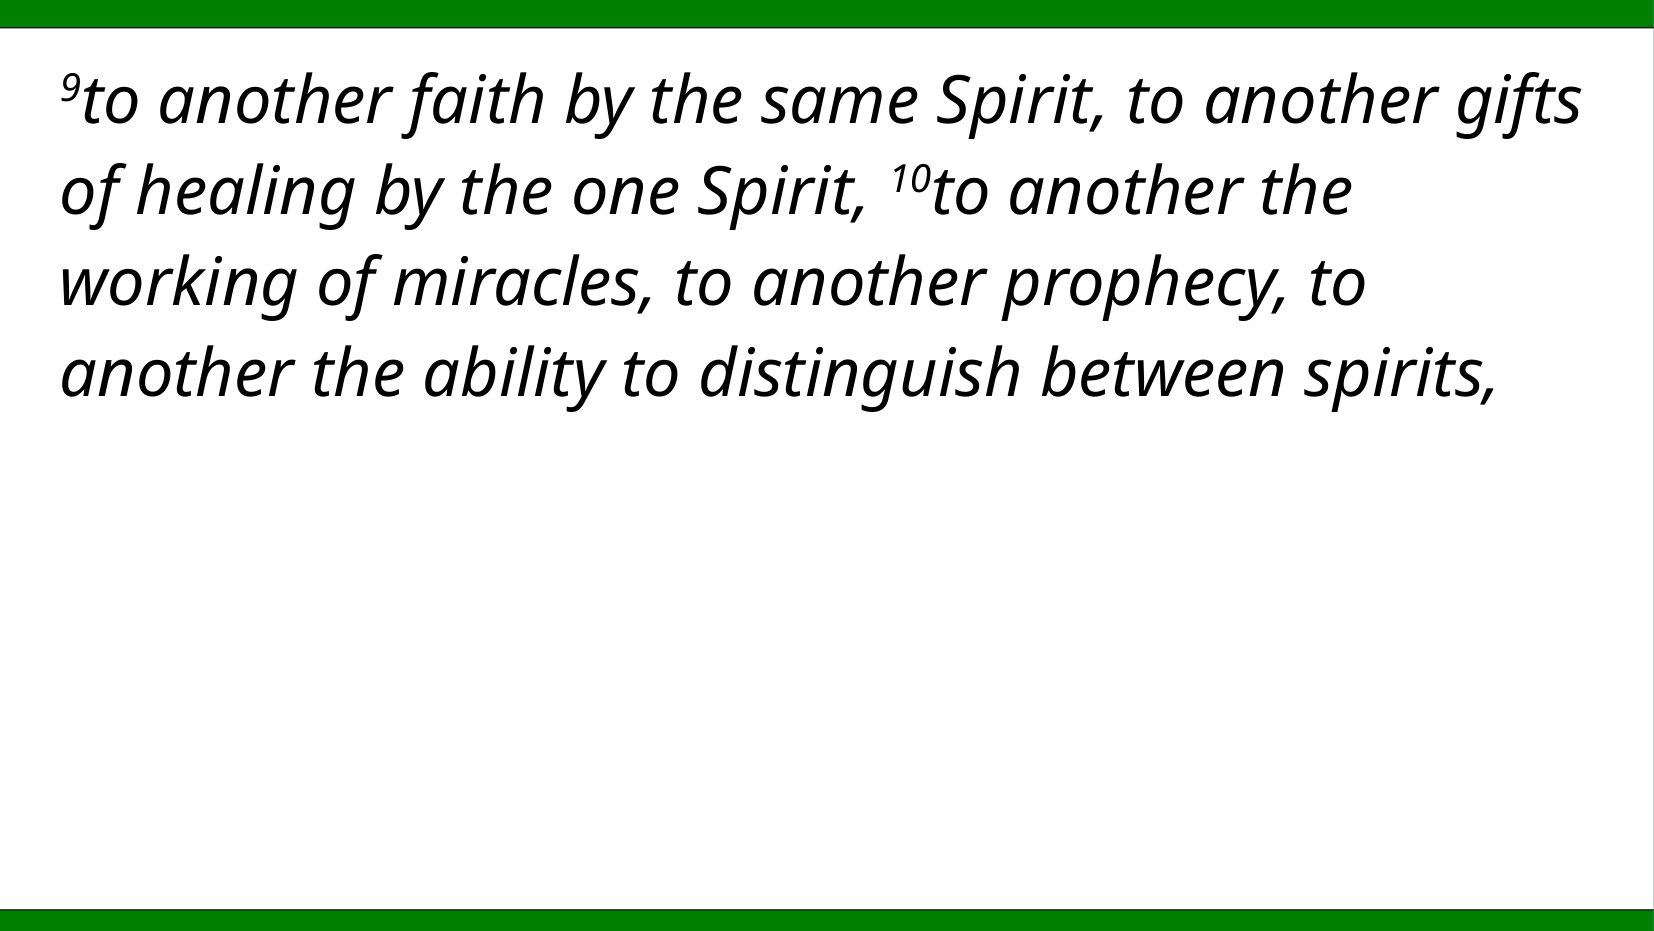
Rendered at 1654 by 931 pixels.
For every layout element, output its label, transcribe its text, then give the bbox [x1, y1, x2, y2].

text_box 9to another faith by the same Spirit, to another gifts of healing by the one Spirit, 10to another the working of miracles, to another prophecy, to another the ability to distinguish between spirits, [45, 45, 1606, 415]
picture [0, 0, 1654, 931]
